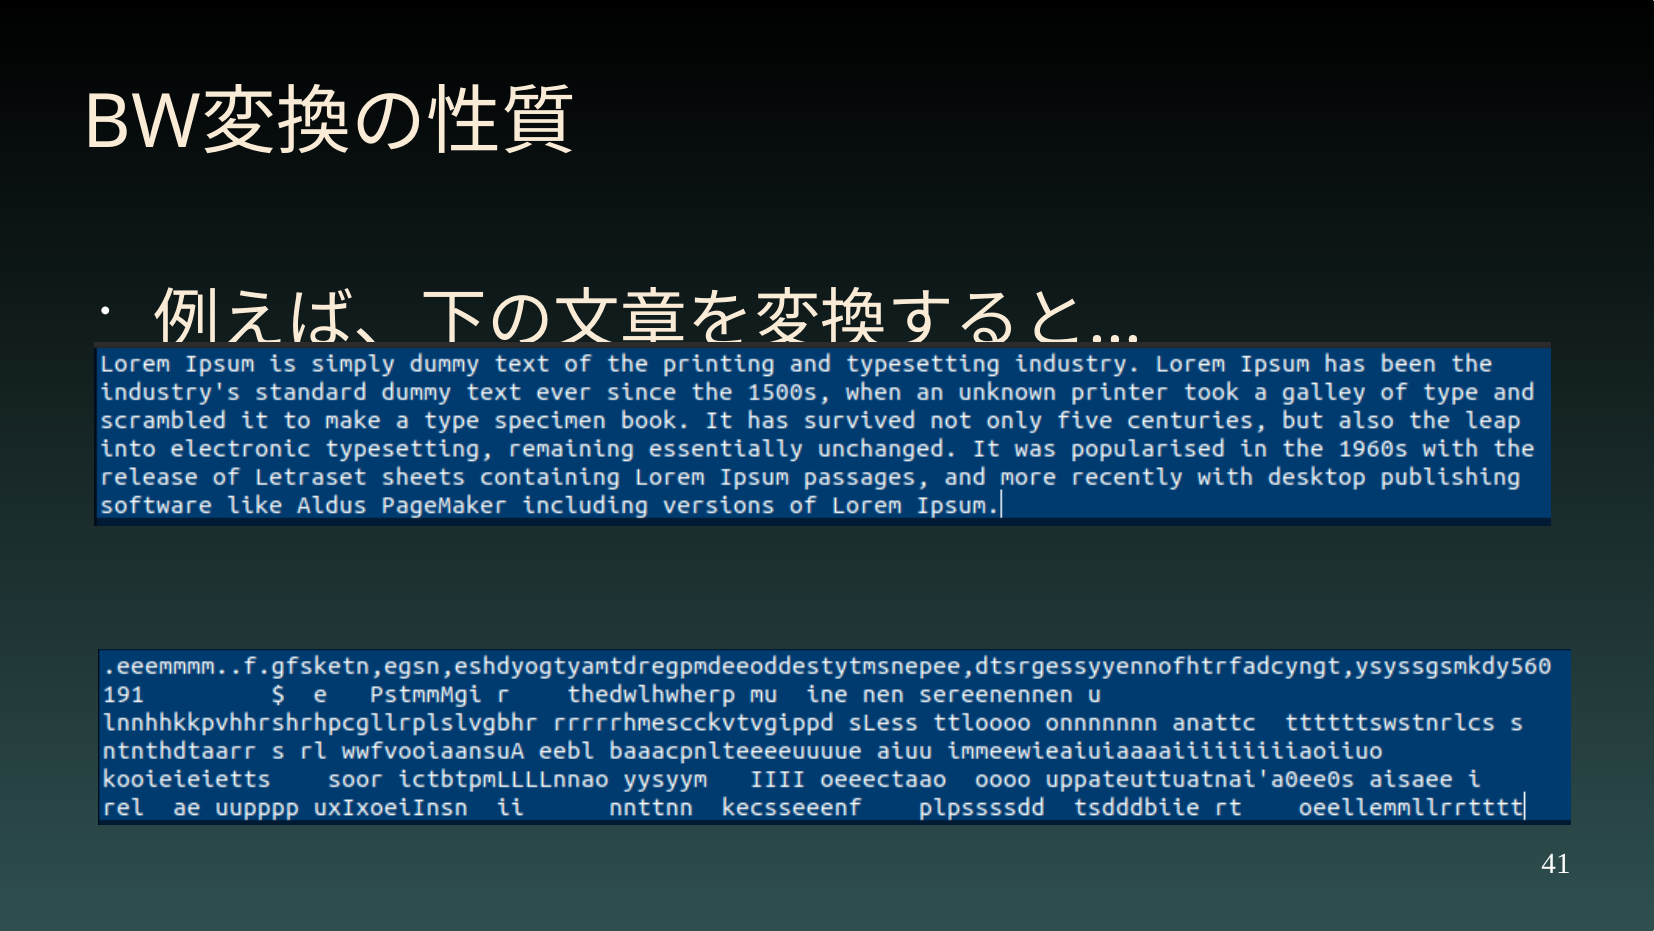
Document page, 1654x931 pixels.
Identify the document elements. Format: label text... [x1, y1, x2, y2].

list 例えば、下の文章を変換すると... → 圧倒的に同じ文字が並んでいる！！ [82, 217, 1571, 898]
picture [98, 649, 1571, 825]
title BW変換の性質 [82, 37, 969, 193]
picture [94, 342, 1551, 526]
